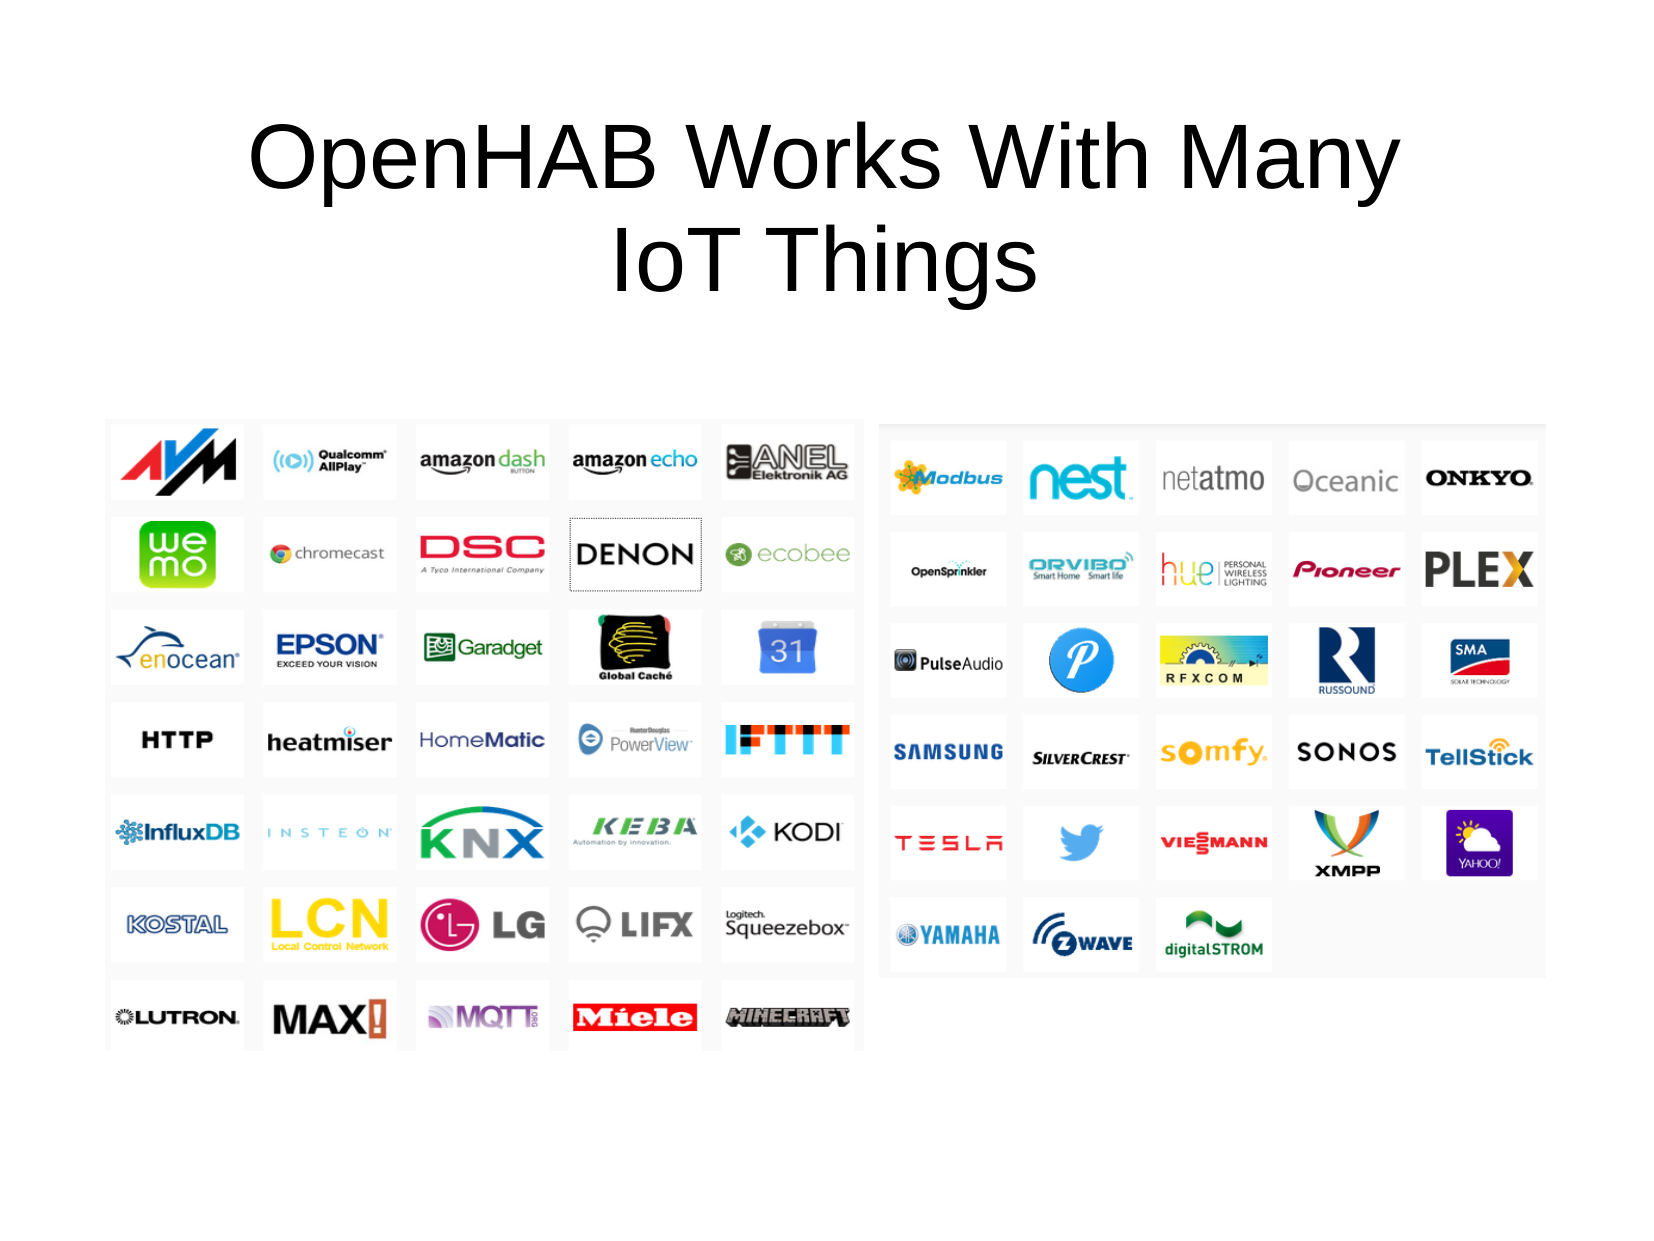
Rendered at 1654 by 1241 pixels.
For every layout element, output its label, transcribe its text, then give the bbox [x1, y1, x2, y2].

picture [879, 424, 1546, 978]
picture [105, 419, 864, 1051]
title OpenHAB Works With Many IoT Things [81, 104, 1570, 312]
